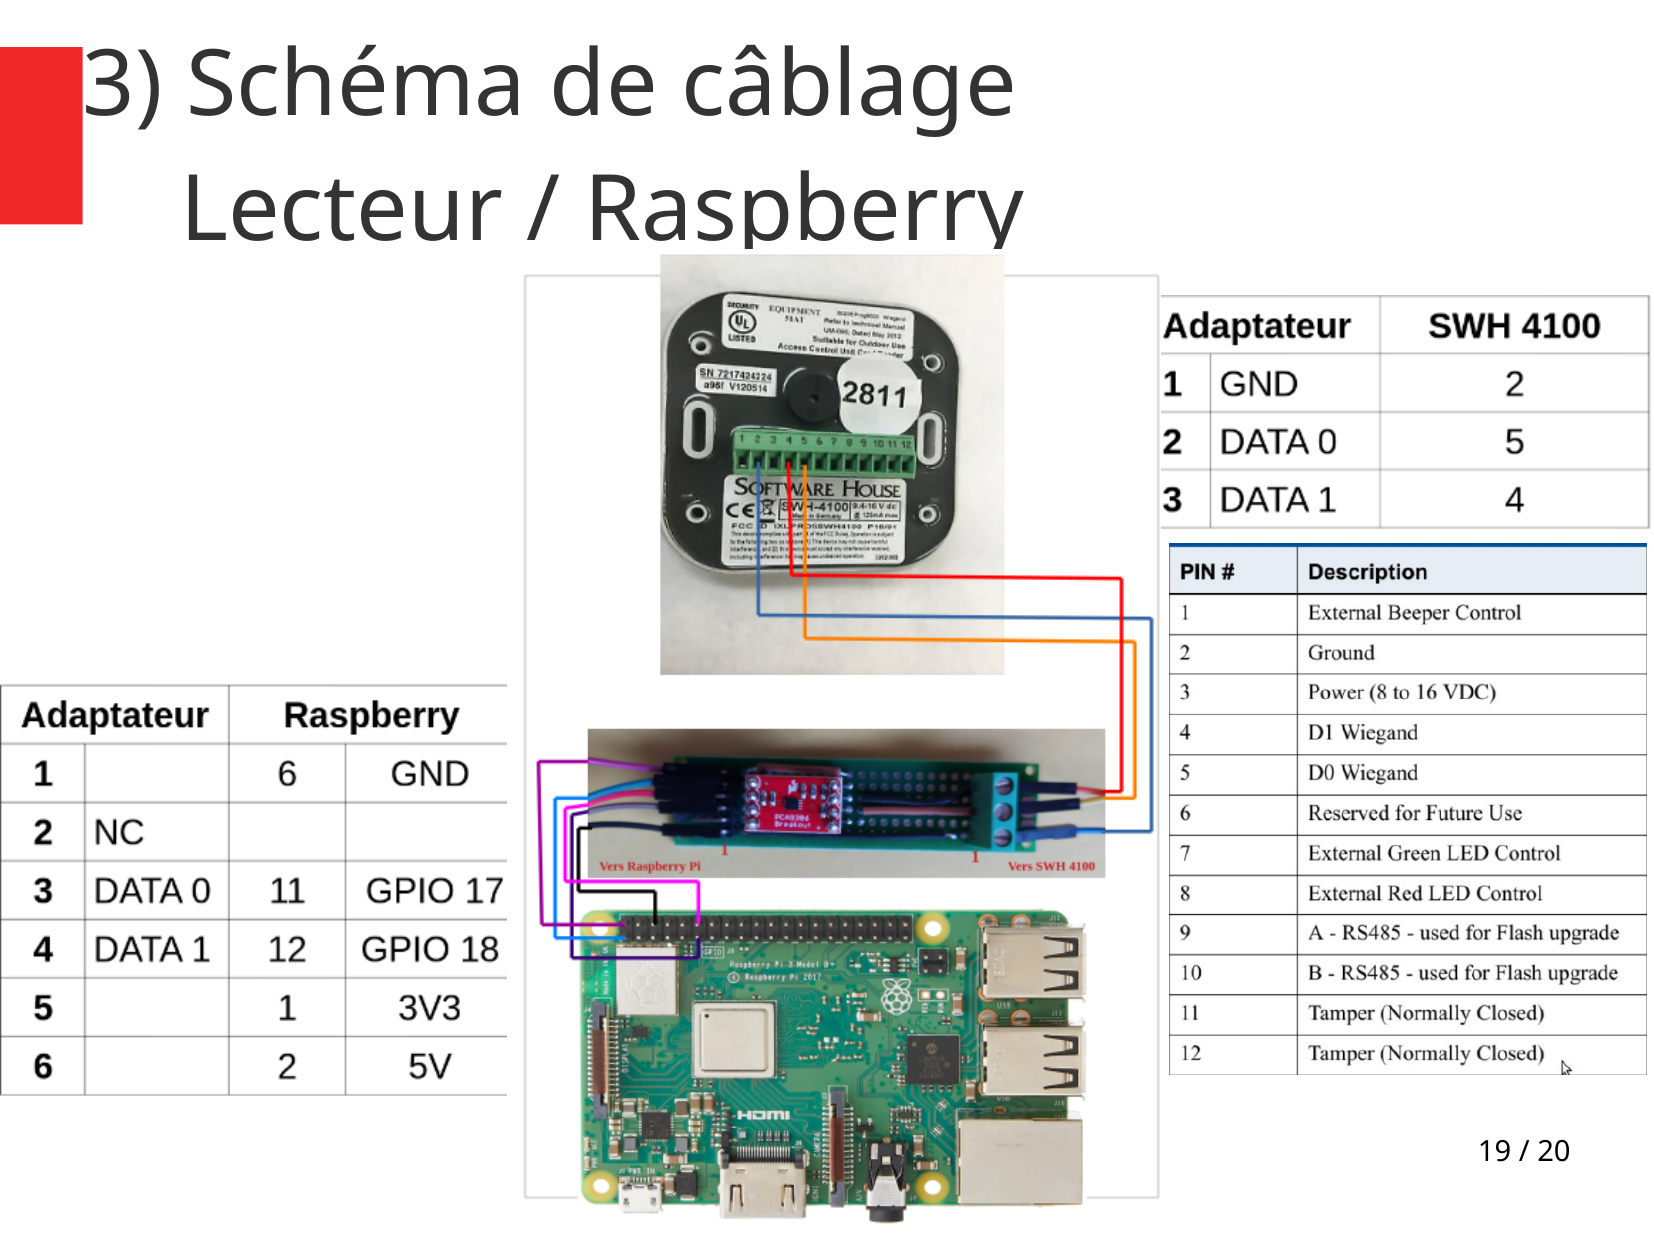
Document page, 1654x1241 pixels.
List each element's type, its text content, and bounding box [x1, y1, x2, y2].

picture [0, 249, 1651, 1229]
picture [1169, 543, 1647, 1075]
title 3) Schéma de câblage Lecteur / Raspberry [82, 35, 1441, 250]
